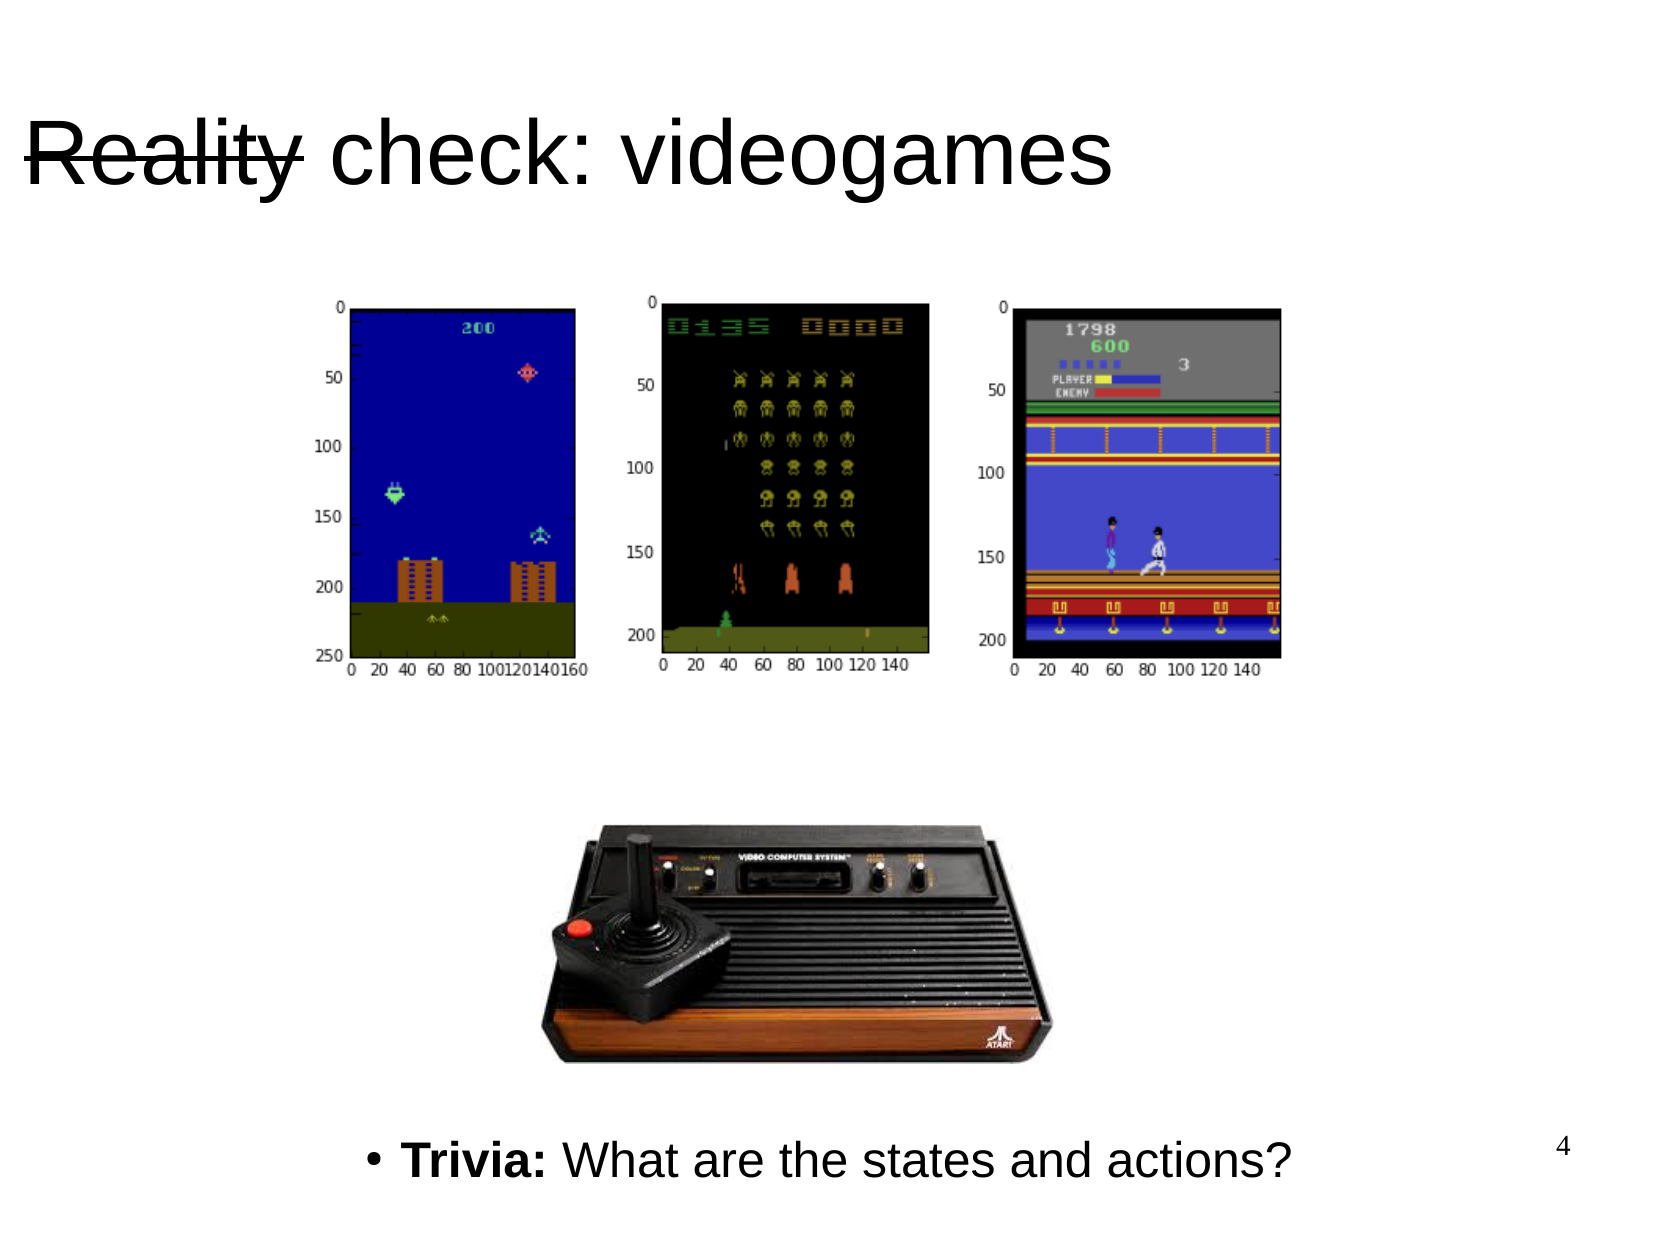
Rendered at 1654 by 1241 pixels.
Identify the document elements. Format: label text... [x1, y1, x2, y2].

title Reality check: videogames [23, 49, 1512, 257]
picture [303, 290, 601, 691]
picture [966, 290, 1291, 691]
text_box Trivia: What are the states and actions? [315, 1125, 1445, 1241]
picture [615, 285, 939, 686]
picture [540, 824, 1055, 1064]
